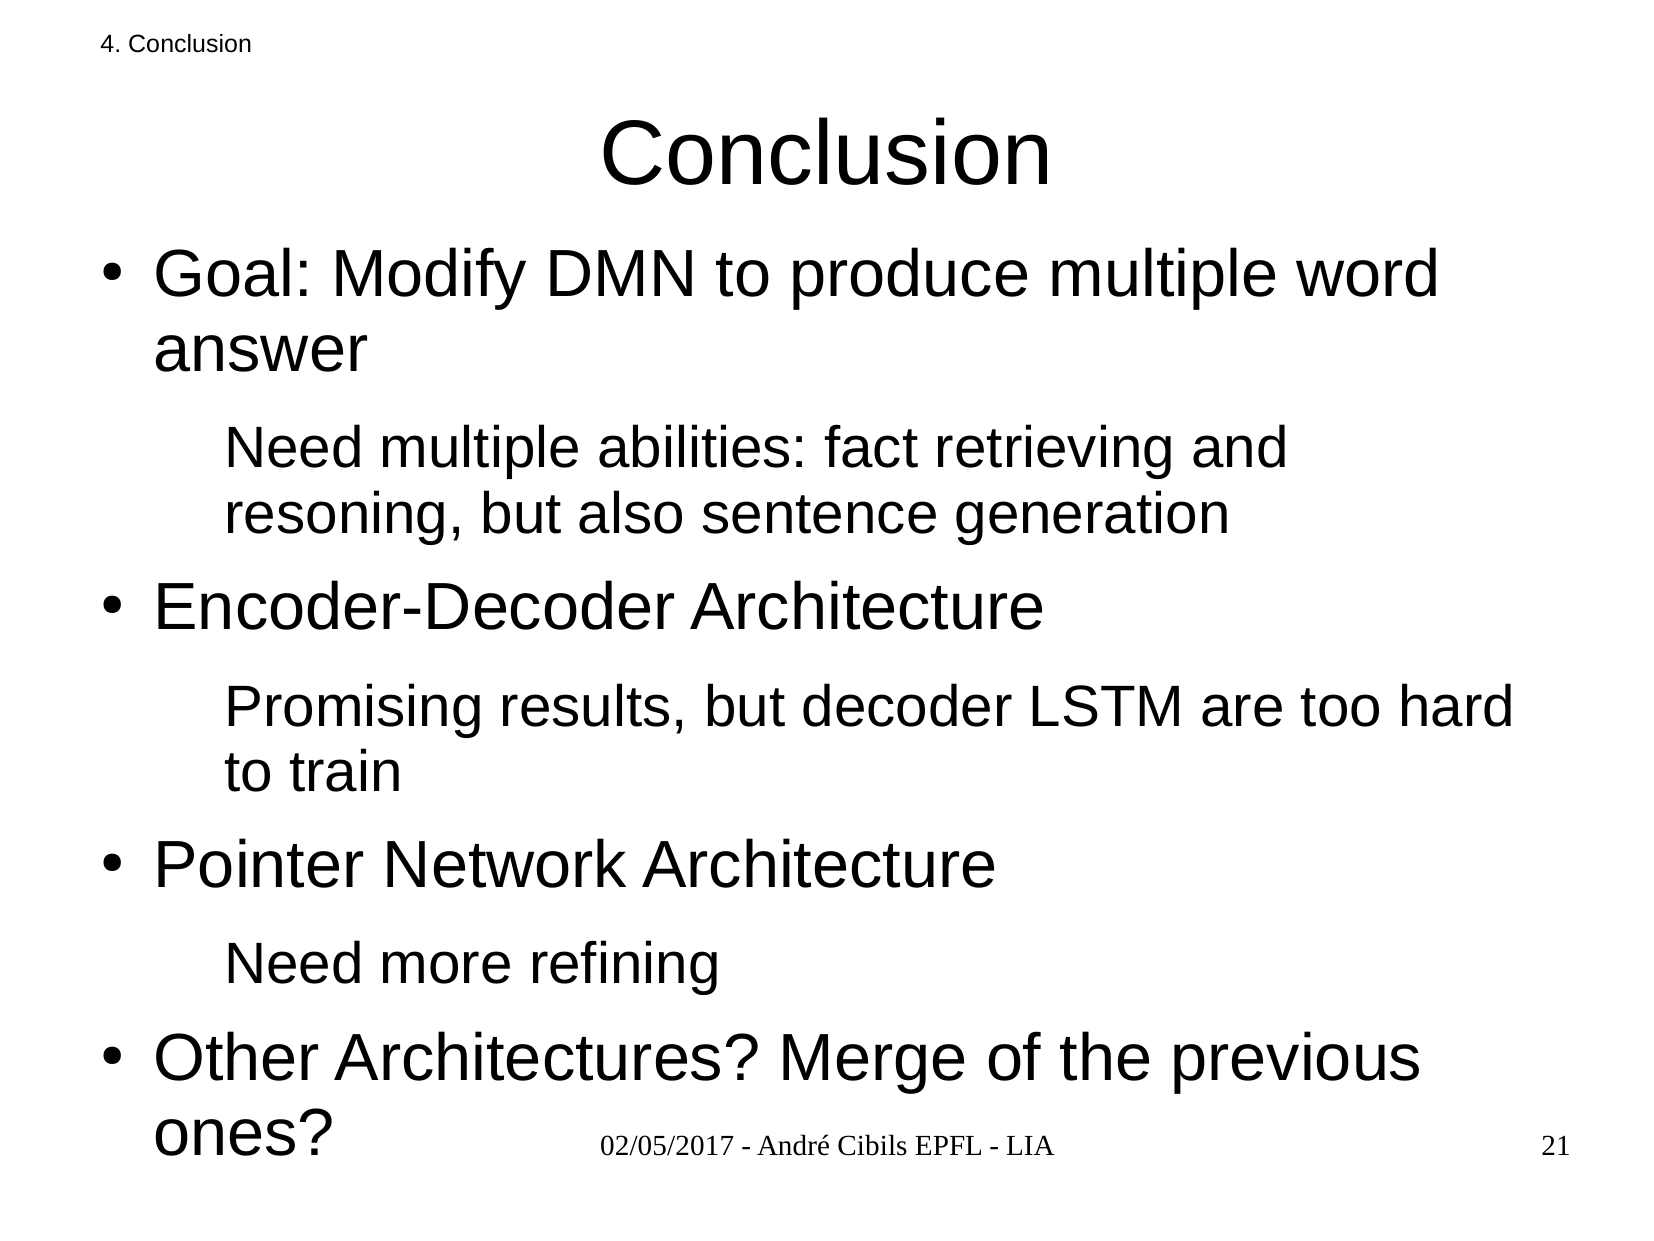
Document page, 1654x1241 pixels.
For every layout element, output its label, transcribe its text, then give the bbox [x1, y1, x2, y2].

title Conclusion [82, 49, 1571, 257]
list Goal: Modify DMN to produce multiple word answer Need multiple abilities: fact retrieving and resoning, but also sentence generation Encoder-Decoder Architecture Promising results, but decoder LSTM are too hard to train Pointer Network Architecture Need more refining Other Architectures? Merge of the previous ones? [82, 236, 1536, 1241]
list 4. Conclusion [29, 29, 945, 58]
